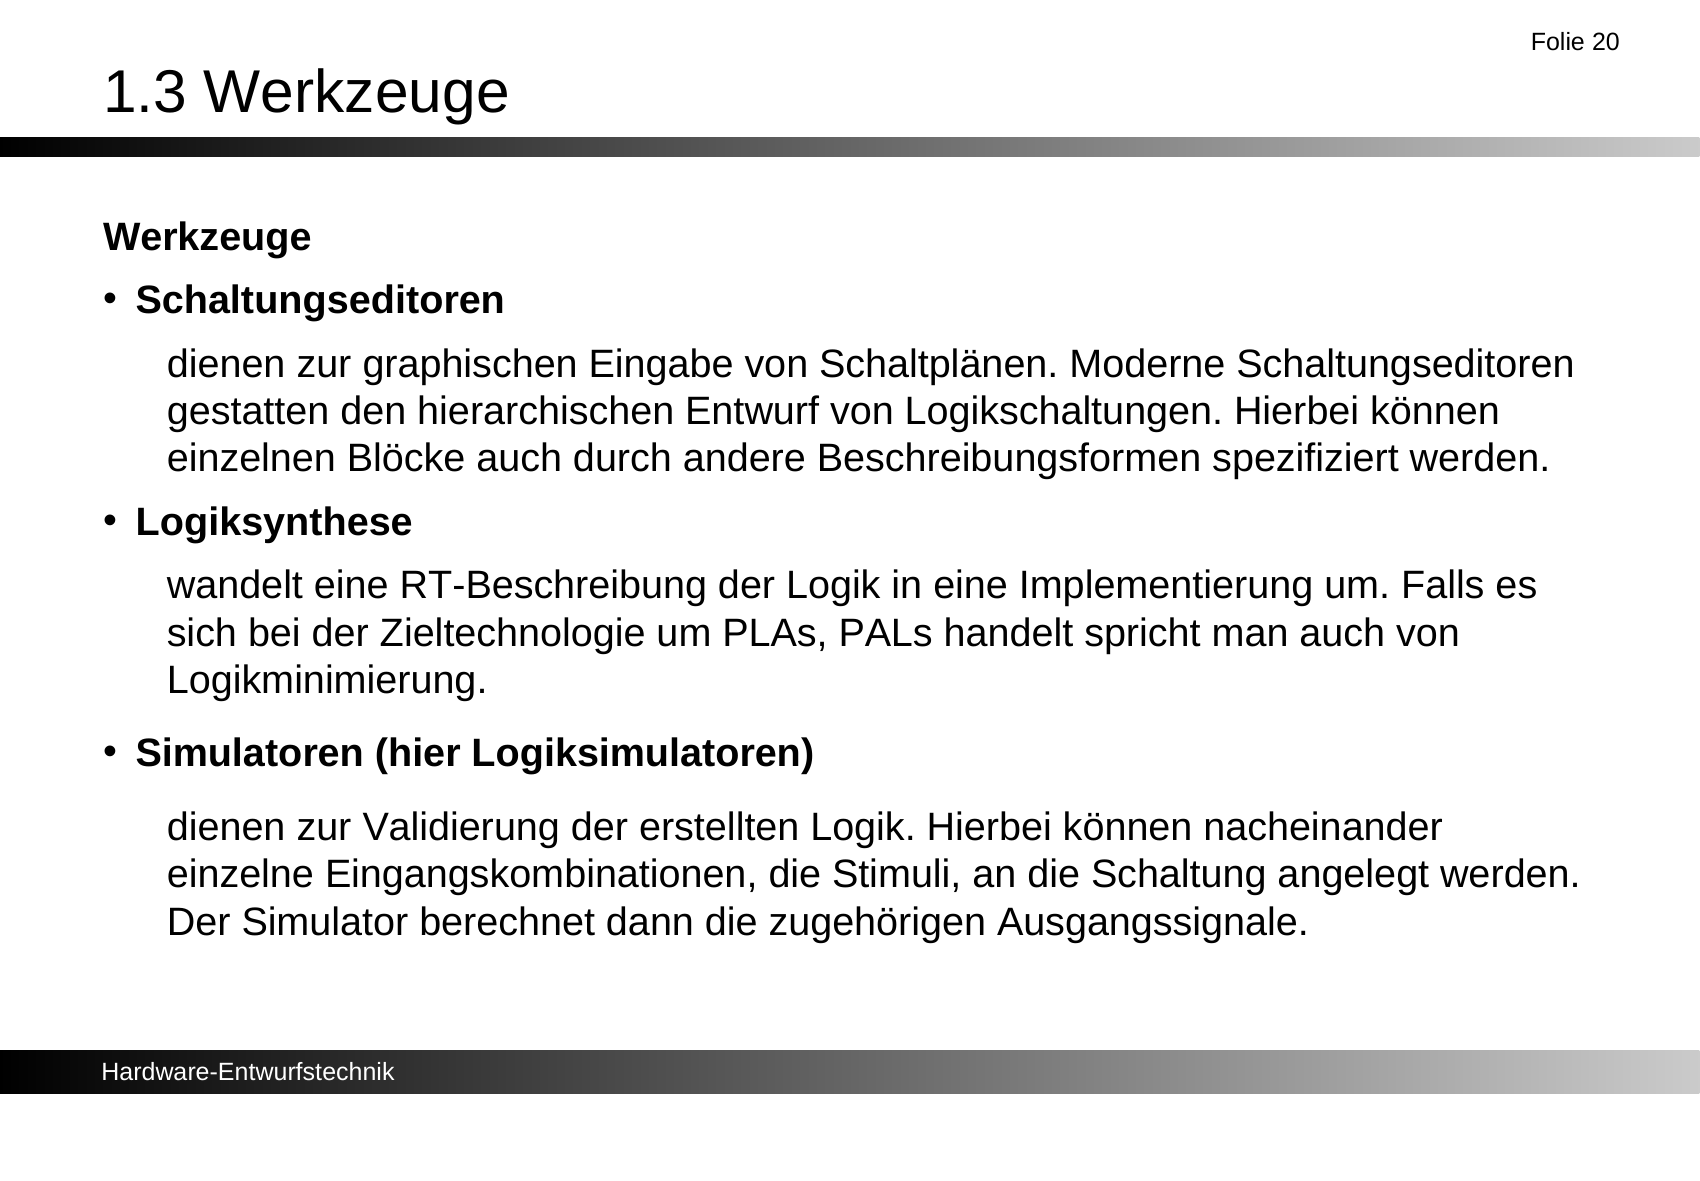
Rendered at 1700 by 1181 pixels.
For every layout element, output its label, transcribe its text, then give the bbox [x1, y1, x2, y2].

list Werkzeuge Schaltungseditoren dienen zur graphischen Eingabe von Schaltplänen. Moderne Schaltungseditoren gestatten den hierarchischen Entwurf von Logikschaltungen. Hierbei können einzelnen Blöcke auch durch andere Beschreibungsformen spezifiziert werden. Logiksynthese wandelt eine RT-Beschreibung der Logik in eine Implementierung um. Falls es sich bei der Zieltechnologie um PLAs, PALs handelt spricht man auch von Logikminimierung. Simulatoren (hier Logiksimulatoren) dienen zur Validierung der erstellten Logik. Hierbei können nacheinander einzelne Eingangskombinationen, die Stimuli, an die Schaltung angelegt werden. Der Simulator berechnet dann die zugehörigen Ausgangssignale. [87, 202, 1613, 1022]
title 1.3 Werkzeuge [87, 36, 1421, 142]
